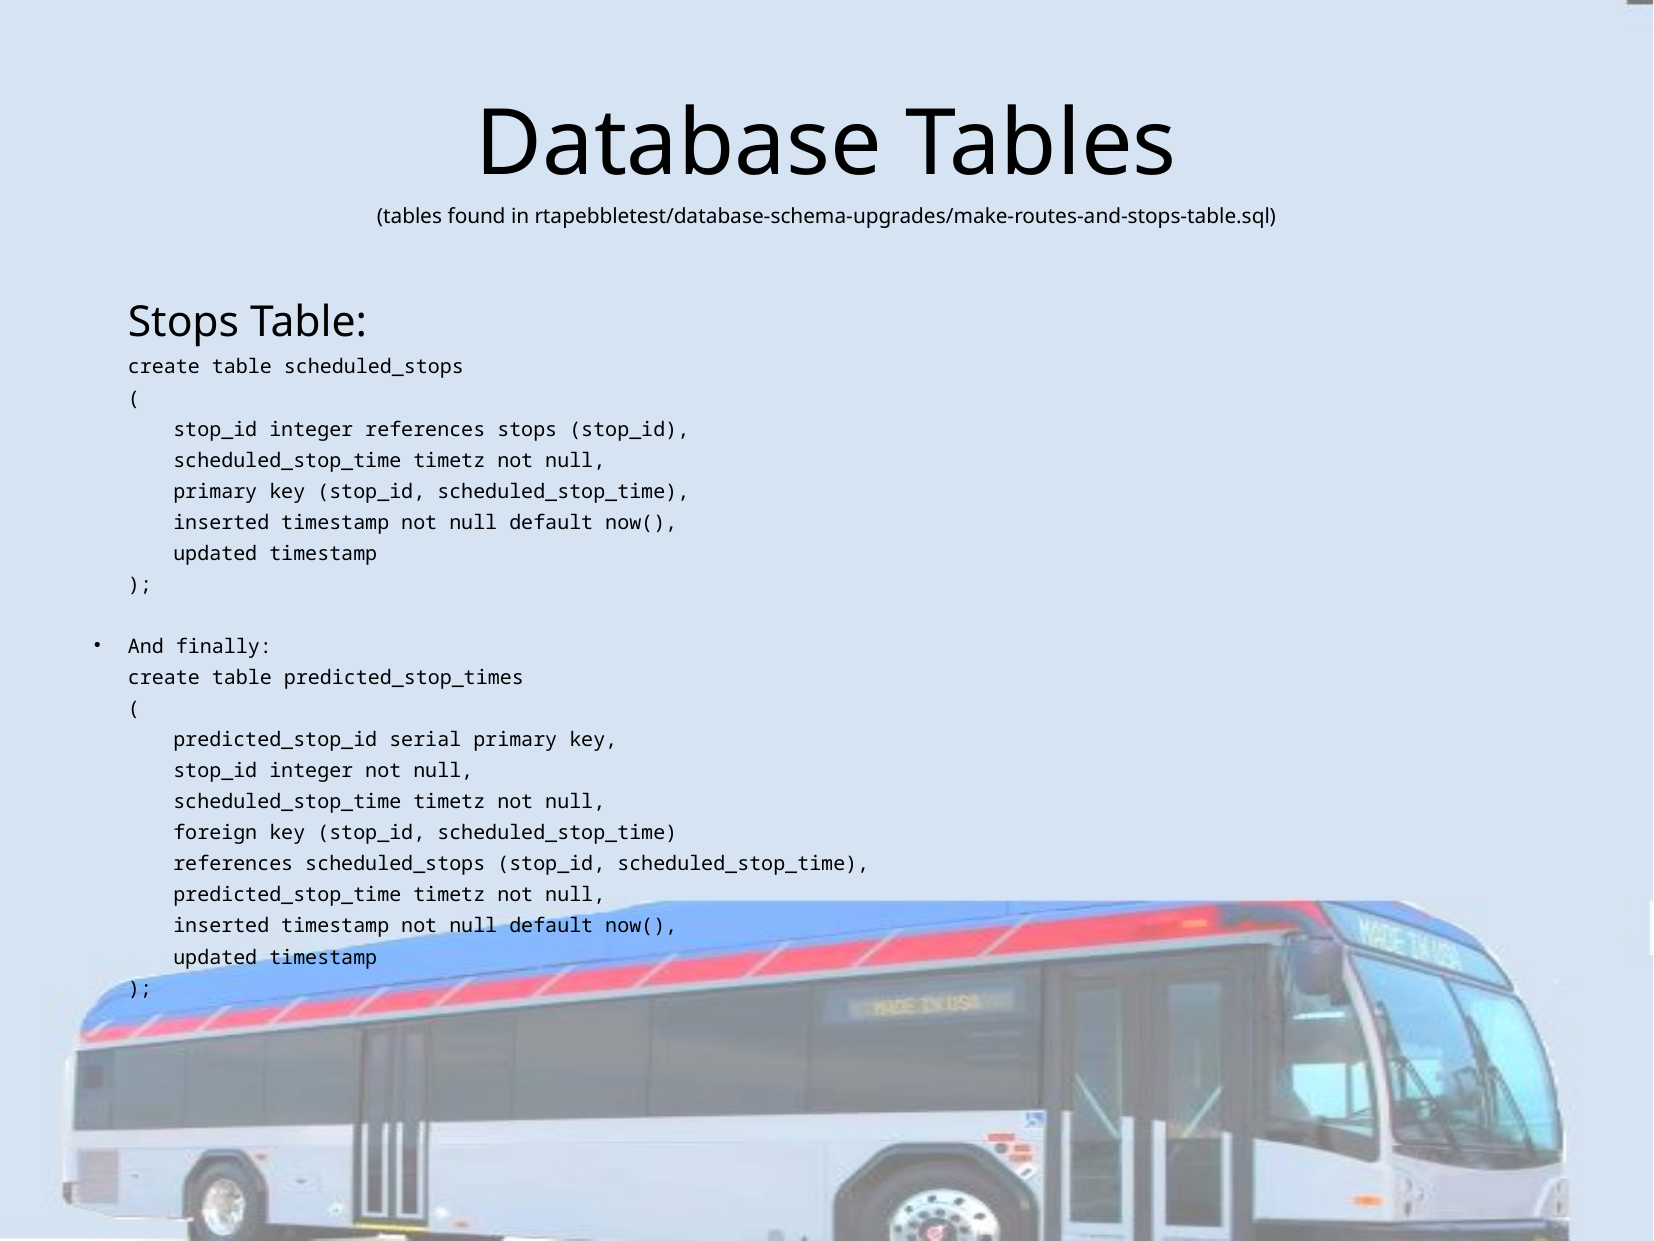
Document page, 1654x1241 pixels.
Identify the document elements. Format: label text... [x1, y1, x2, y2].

title Database Tables (tables found in rtapebbletest/database-schema-upgrades/make-routes-and-stops-table.sql) [82, 49, 1571, 257]
picture [0, 0, 1654, 1241]
list Stops Table: create table scheduled_stops ( stop_id integer references stops (stop_id), scheduled_stop_time timetz not null, primary key (stop_id, scheduled_stop_time), inserted timestamp not null default now(), updated timestamp ); And finally: create table predicted_stop_times ( predicted_stop_id serial primary key, stop_id integer not null, scheduled_stop_time timetz not null, foreign key (stop_id, scheduled_stop_time) references scheduled_stops (stop_id, scheduled_stop_time), predicted_stop_time timetz not null, inserted timestamp not null default now(), updated timestamp ); [82, 290, 1571, 1010]
